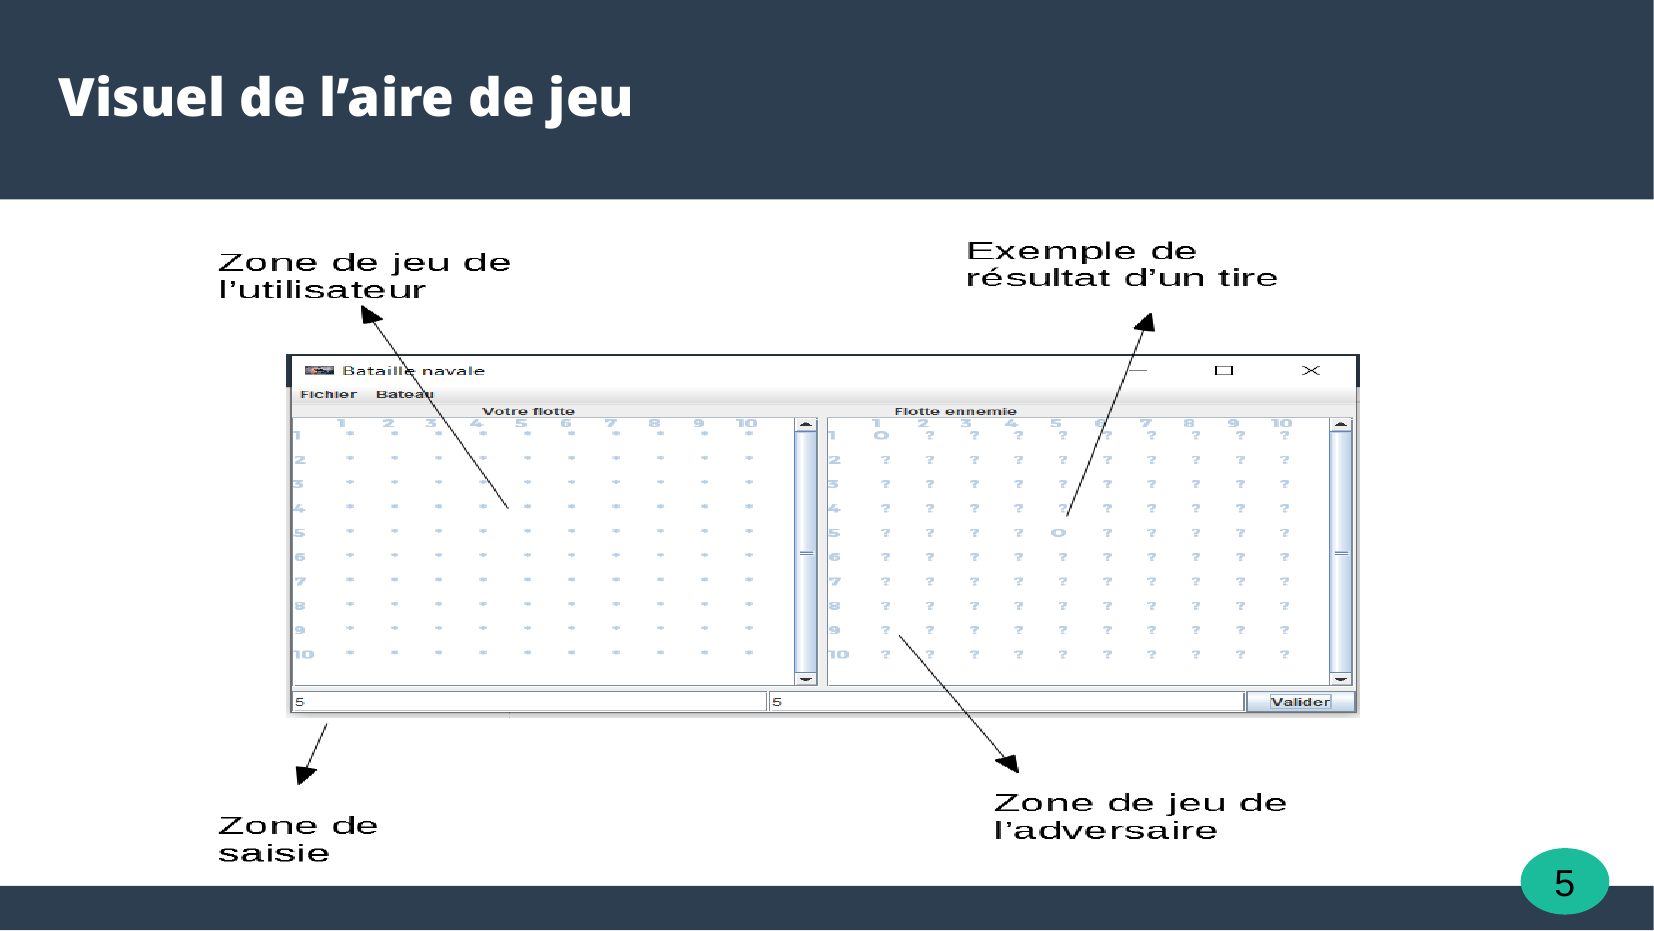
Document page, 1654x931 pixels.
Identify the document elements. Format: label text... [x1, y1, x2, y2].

picture [165, 224, 1393, 871]
title Visuel de l’aire de jeu [59, 37, 1595, 156]
text_box <numéro> [1539, 855, 1654, 926]
